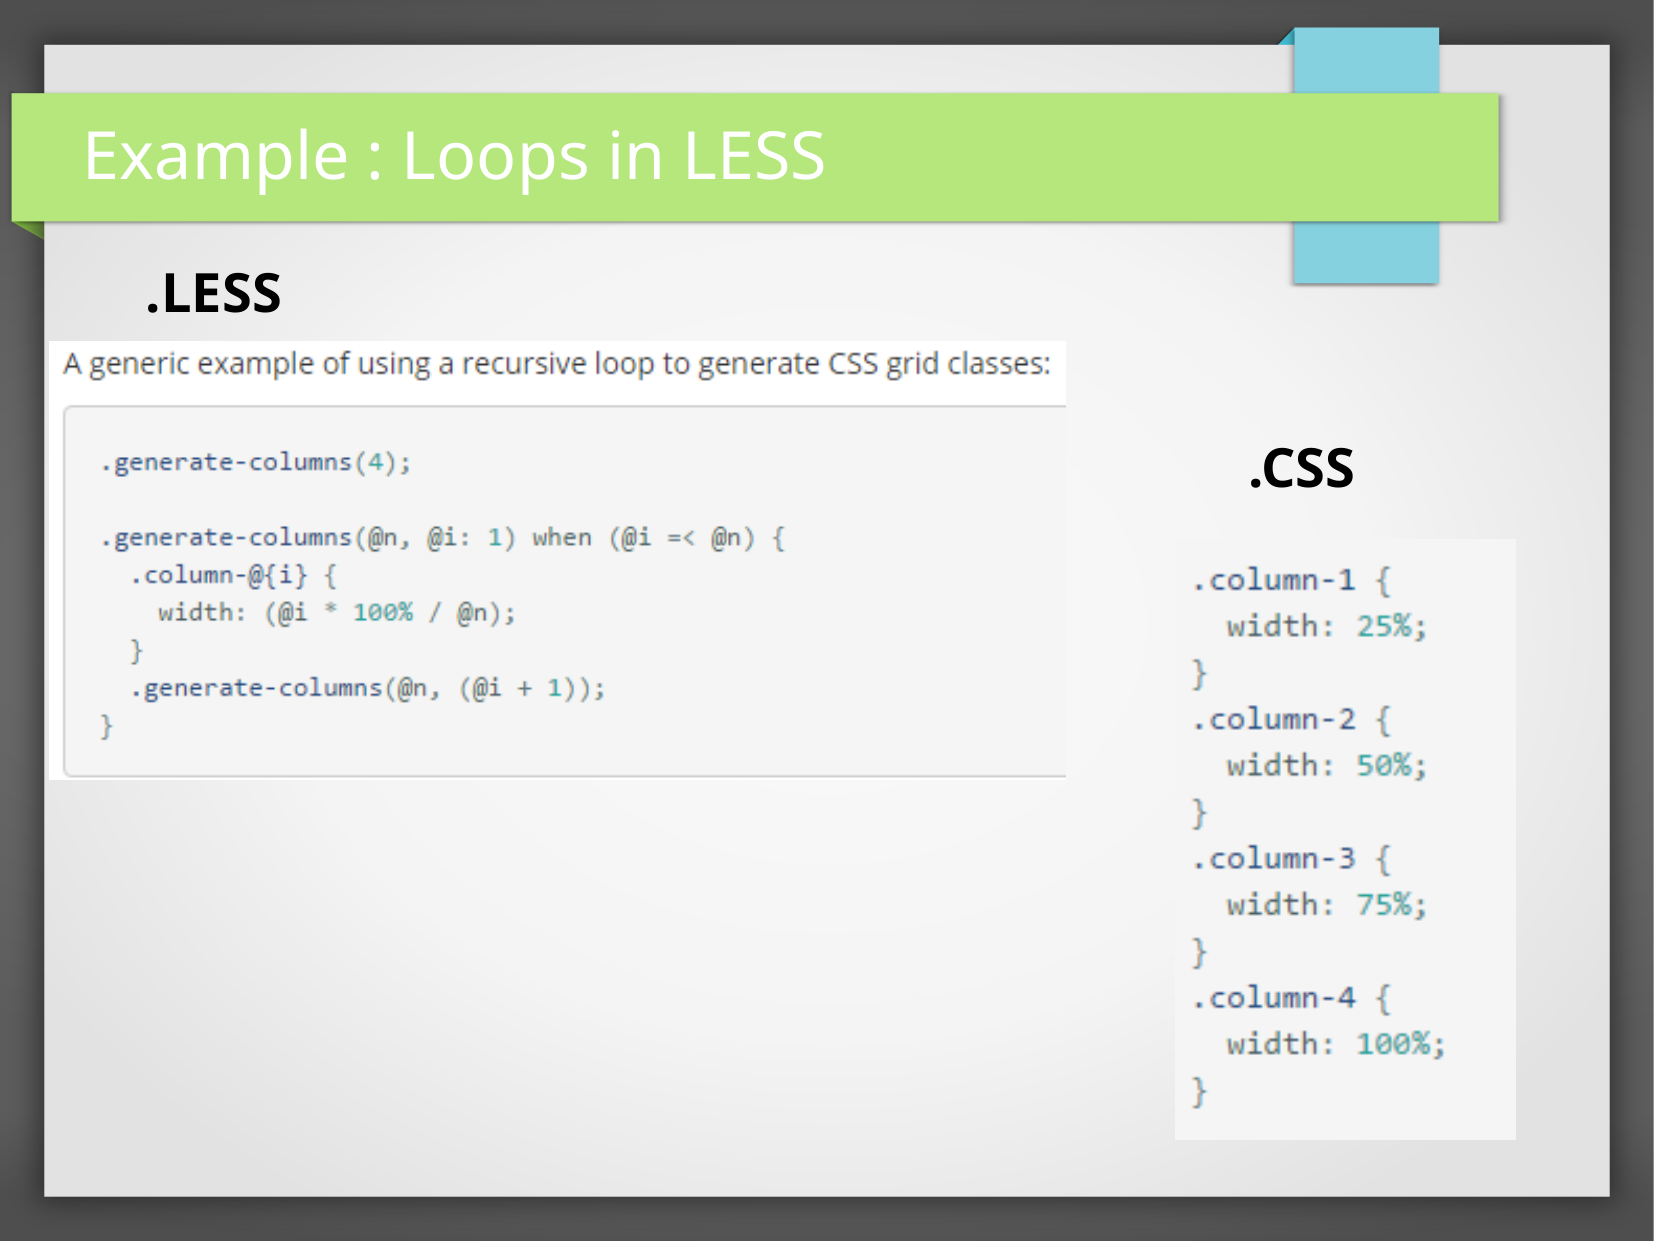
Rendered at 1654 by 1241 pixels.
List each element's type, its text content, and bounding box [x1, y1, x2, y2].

list .LESS [75, 255, 368, 336]
title Example : Loops in LESS [82, 94, 1264, 213]
picture [0, 0, 1654, 1241]
list .CSS [1177, 429, 1471, 511]
